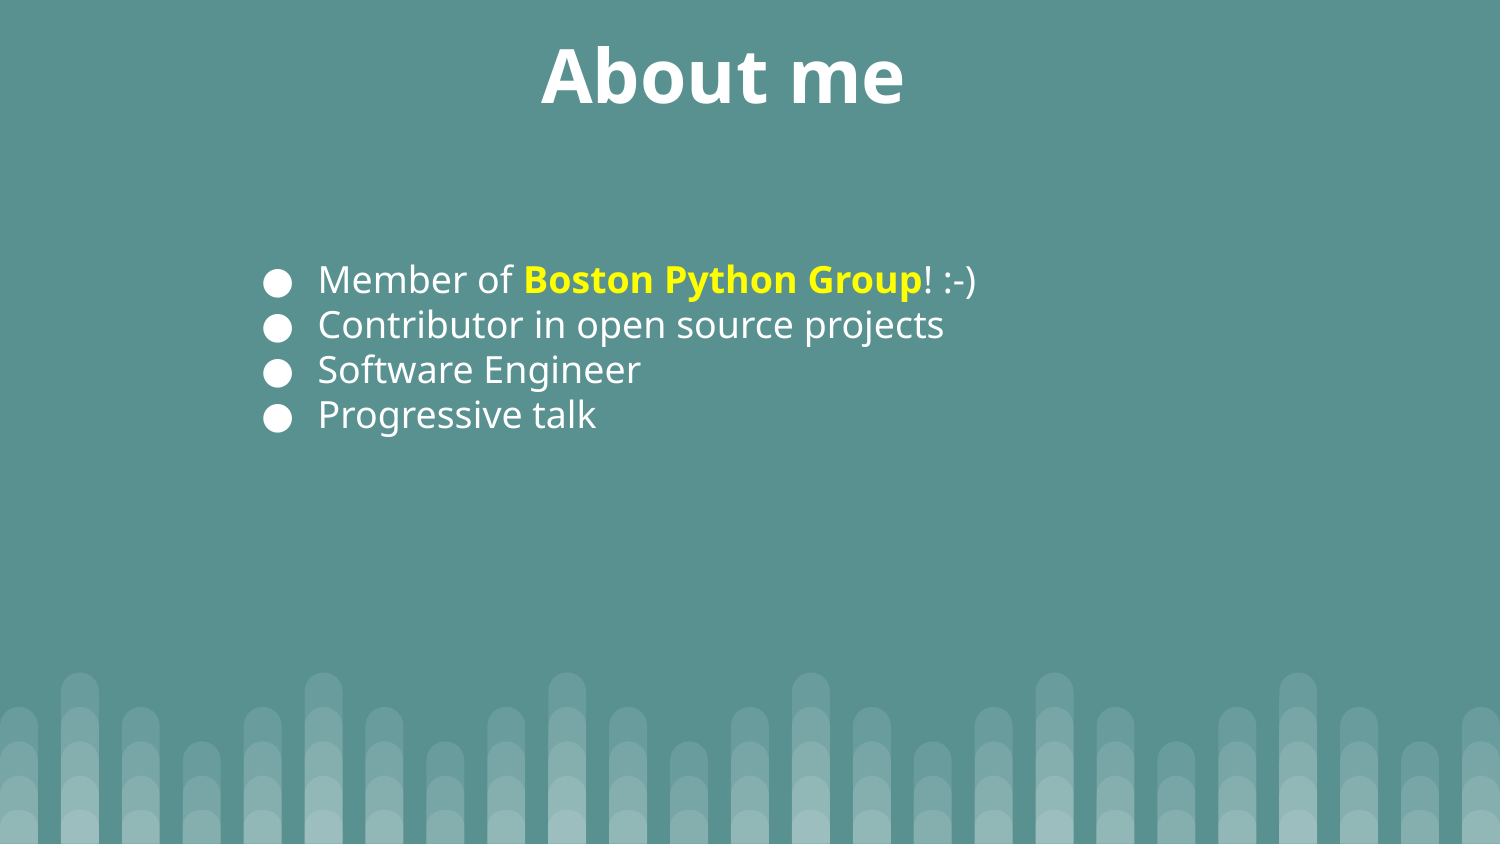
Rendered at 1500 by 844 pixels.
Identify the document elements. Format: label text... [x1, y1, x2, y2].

title About me [457, 16, 990, 132]
list Member of Boston Python Group! :-) Contributor in open source projects Software Engineer Progressive talk [227, 241, 1273, 688]
